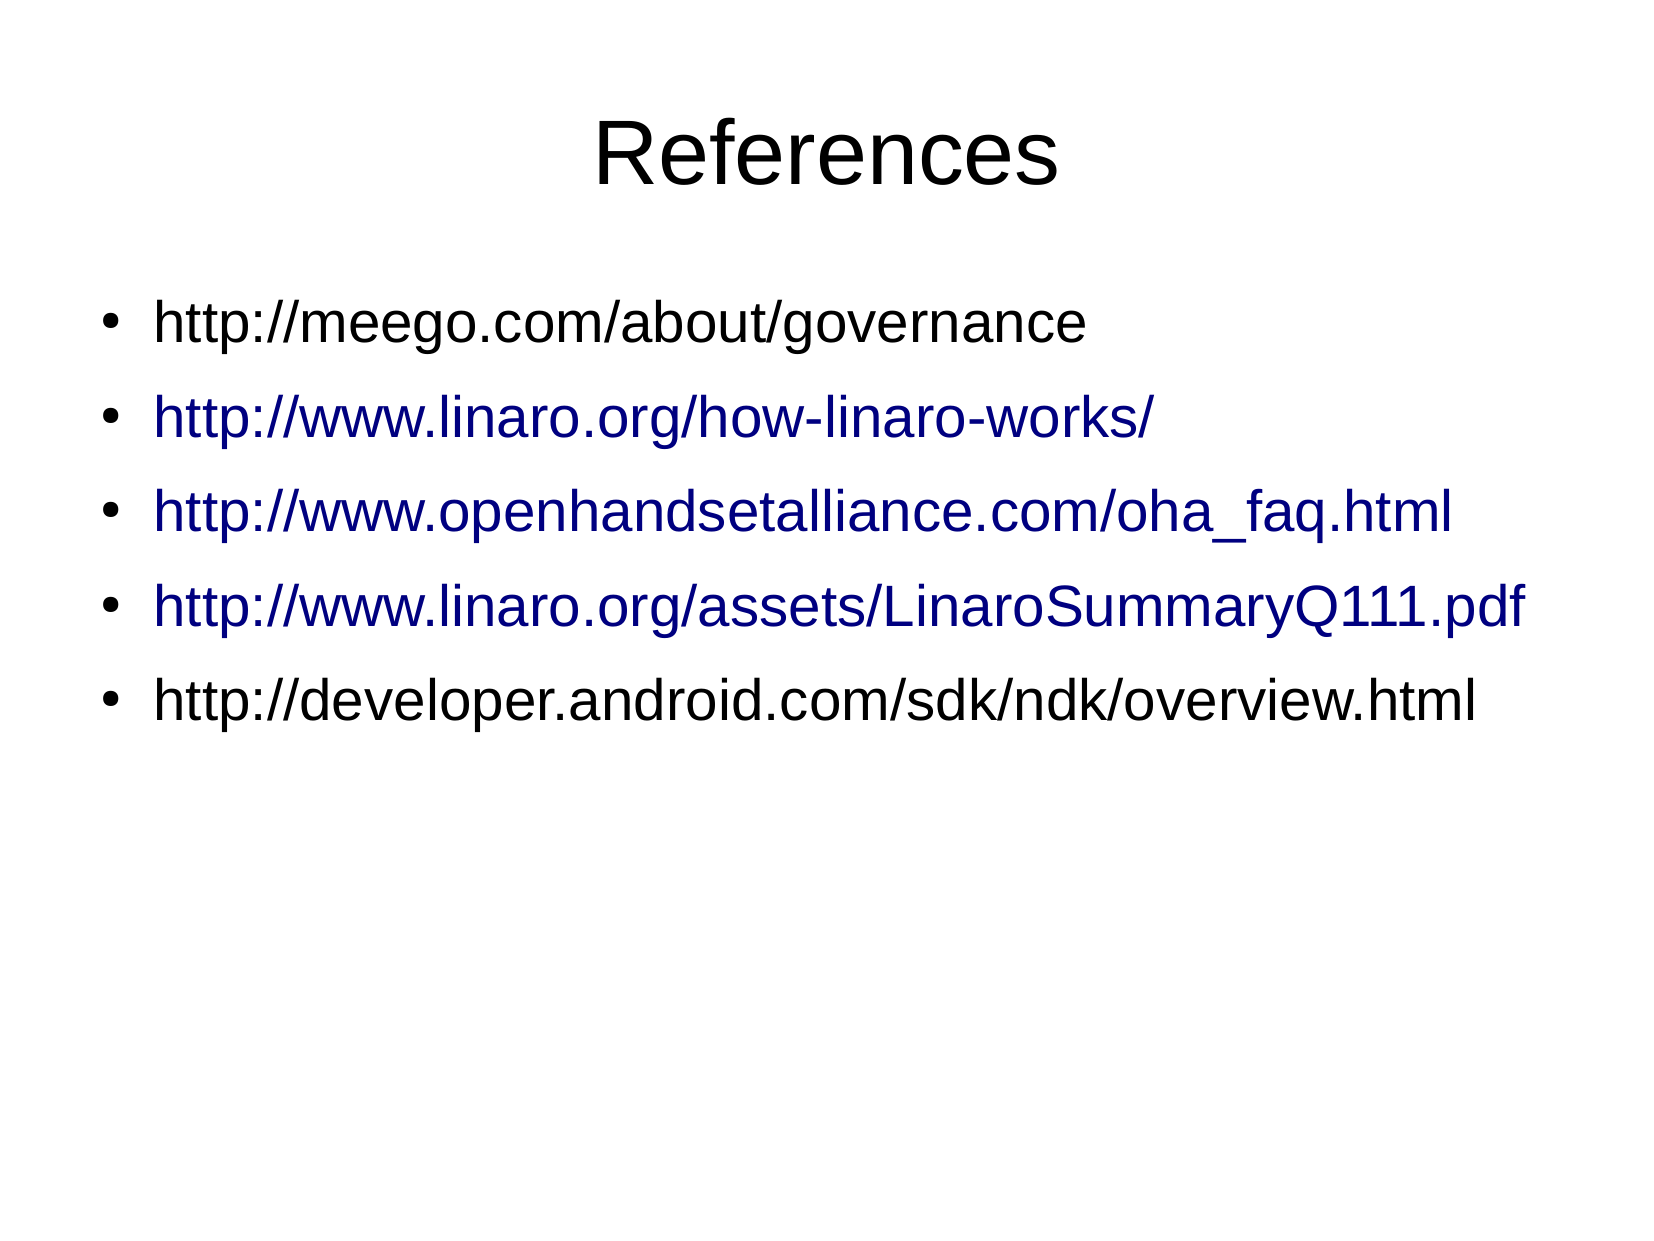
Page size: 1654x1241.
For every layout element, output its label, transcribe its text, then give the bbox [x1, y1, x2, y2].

title References [82, 49, 1571, 257]
list http://meego.com/about/governance http://www.linaro.org/how-linaro-works/ http://www.openhandsetalliance.com/oha_faq.html http://www.linaro.org/assets/LinaroSummaryQ111.pdf http://developer.android.com/sdk/ndk/overview.html [82, 290, 1571, 1109]
